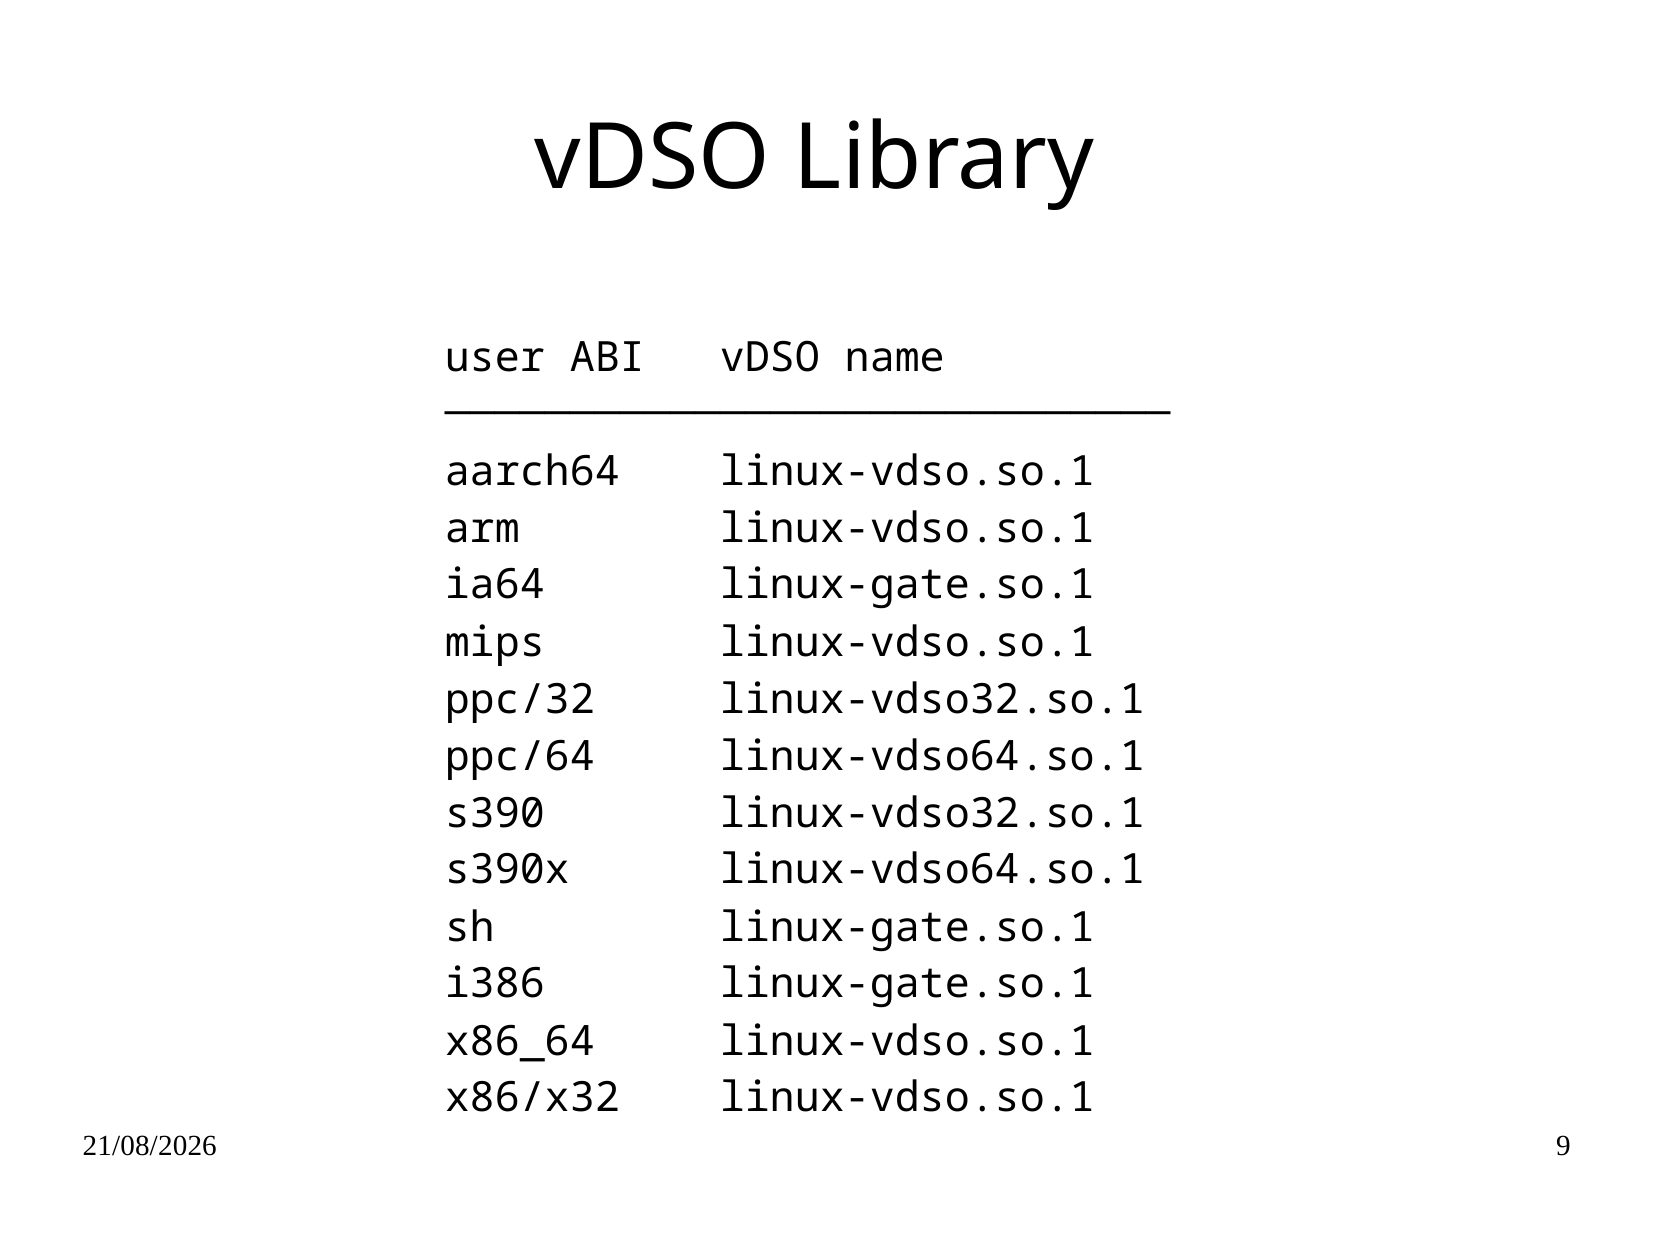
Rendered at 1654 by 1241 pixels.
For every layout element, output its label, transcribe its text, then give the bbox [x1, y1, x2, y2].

title vDSO Library [82, 49, 1571, 257]
text_box user ABI vDSO name ───────────────────────────── aarch64 linux-vdso.so.1 arm linux-vdso.so.1 ia64 linux-gate.so.1 mips linux-vdso.so.1 ppc/32 linux-vdso32.so.1 ppc/64 linux-vdso64.so.1 s390 linux-vdso32.so.1 s390x linux-vdso64.so.1 sh linux-gate.so.1 i386 linux-gate.so.1 x86_64 linux-vdso.so.1 x86/x32 linux-vdso.so.1 [255, 318, 1405, 1021]
